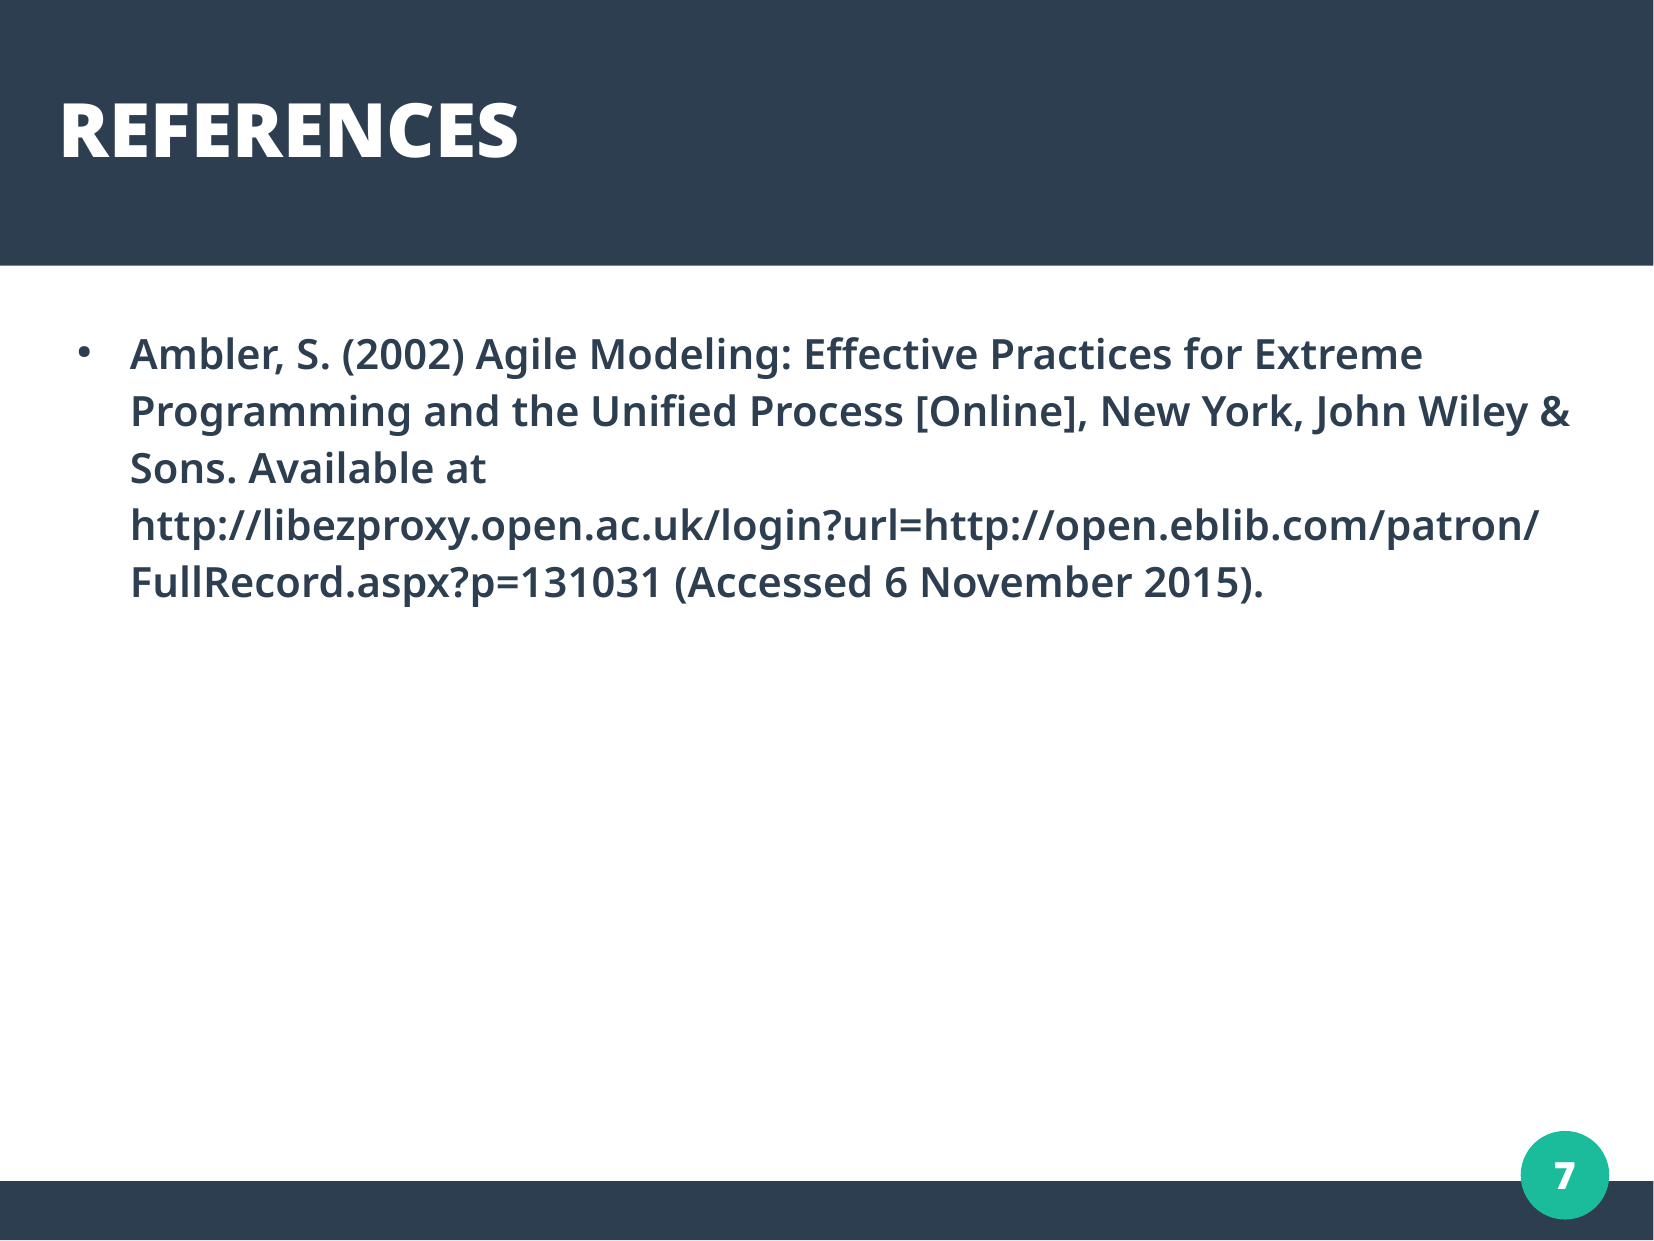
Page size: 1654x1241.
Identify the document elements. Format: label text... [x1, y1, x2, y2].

list Ambler, S. (2002) Agile Modeling: Effective Practices for Extreme Programming and the Unified Process [Online], New York, John Wiley & Sons. Available at http://libezproxy.open.ac.uk/login?url=http://open.eblib.com/patron/FullRecord.aspx?p=131031 (Accessed 6 November 2015). [59, 324, 1595, 1152]
title REFERENCES [59, 49, 1595, 207]
